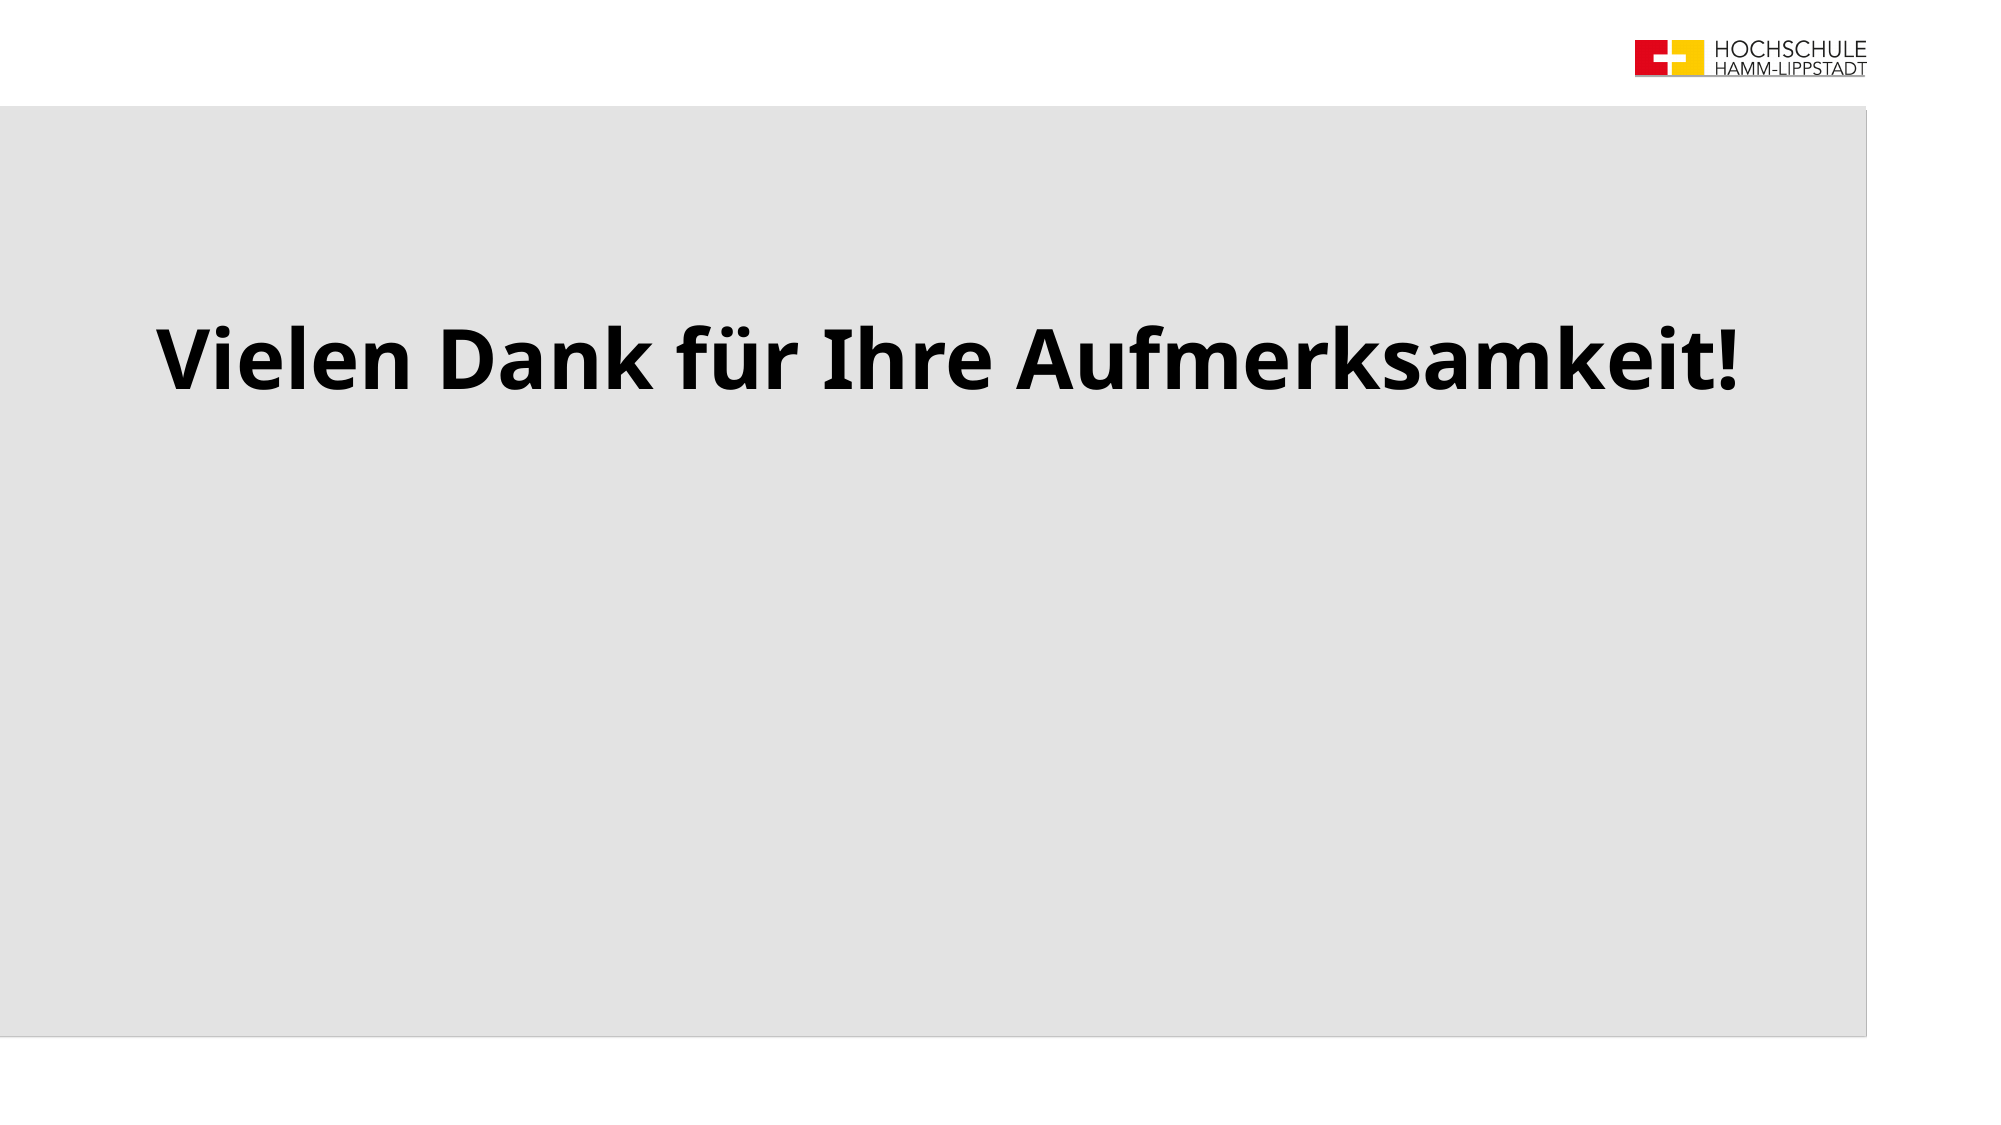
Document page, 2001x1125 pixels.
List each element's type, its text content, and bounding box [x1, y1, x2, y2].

title Vielen Dank für Ihre Aufmerksamkeit! [141, 236, 1787, 478]
